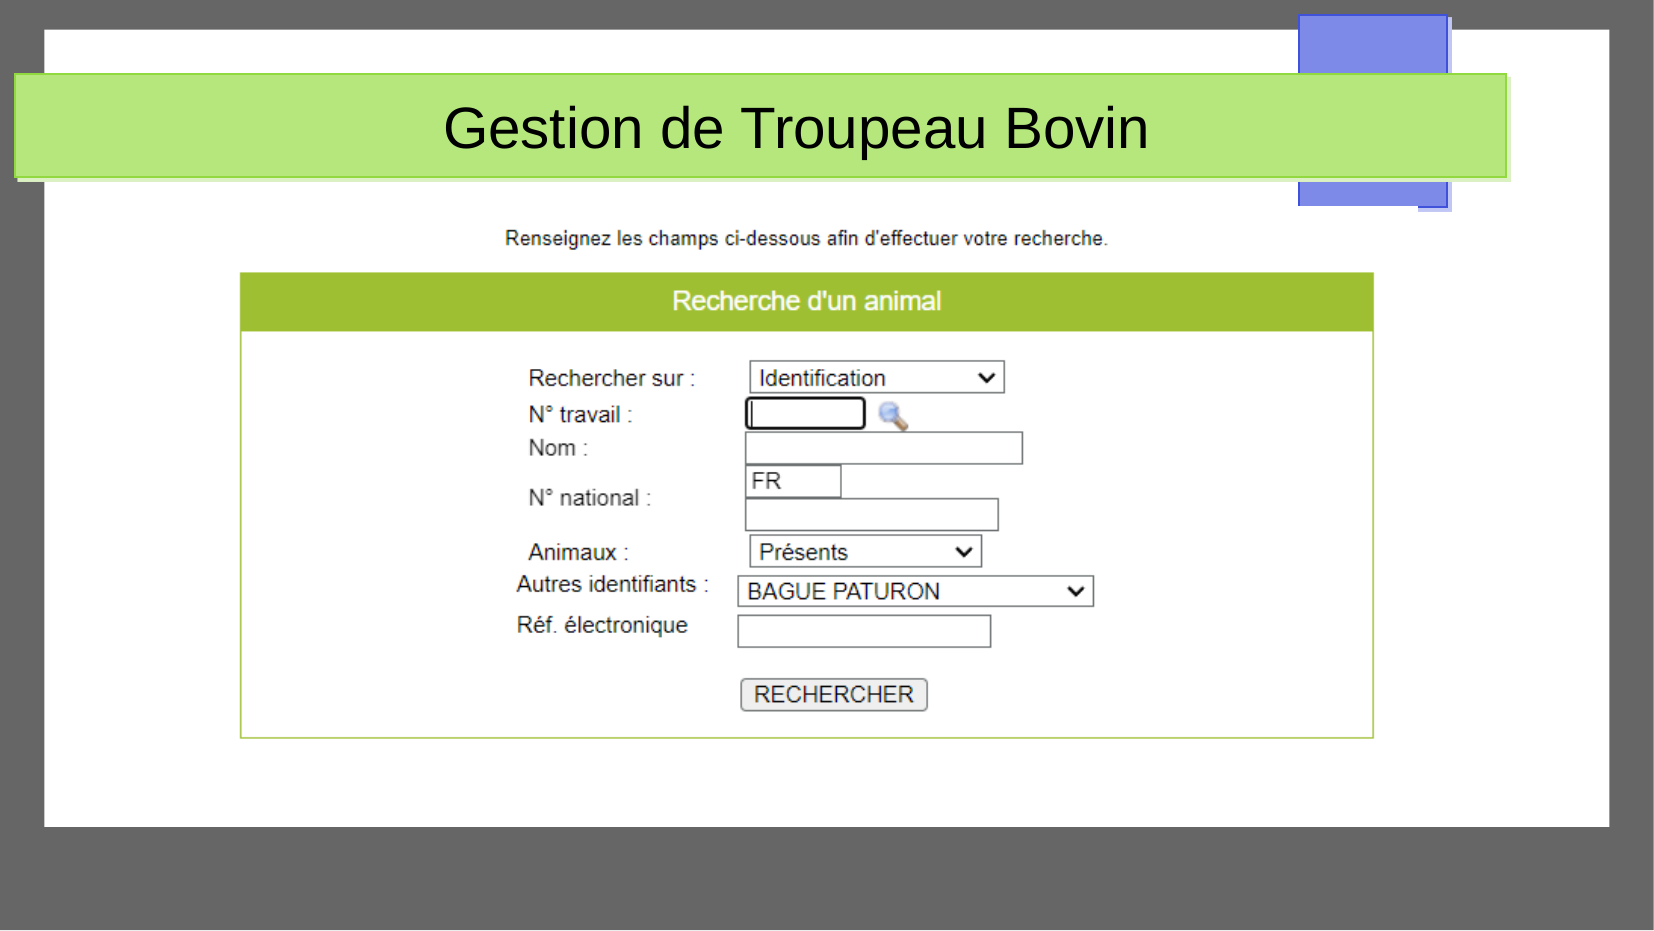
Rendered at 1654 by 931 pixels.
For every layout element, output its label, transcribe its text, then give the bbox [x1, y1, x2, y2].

picture [210, 206, 1418, 798]
title Gestion de Troupeau Bovin [88, 73, 1506, 178]
